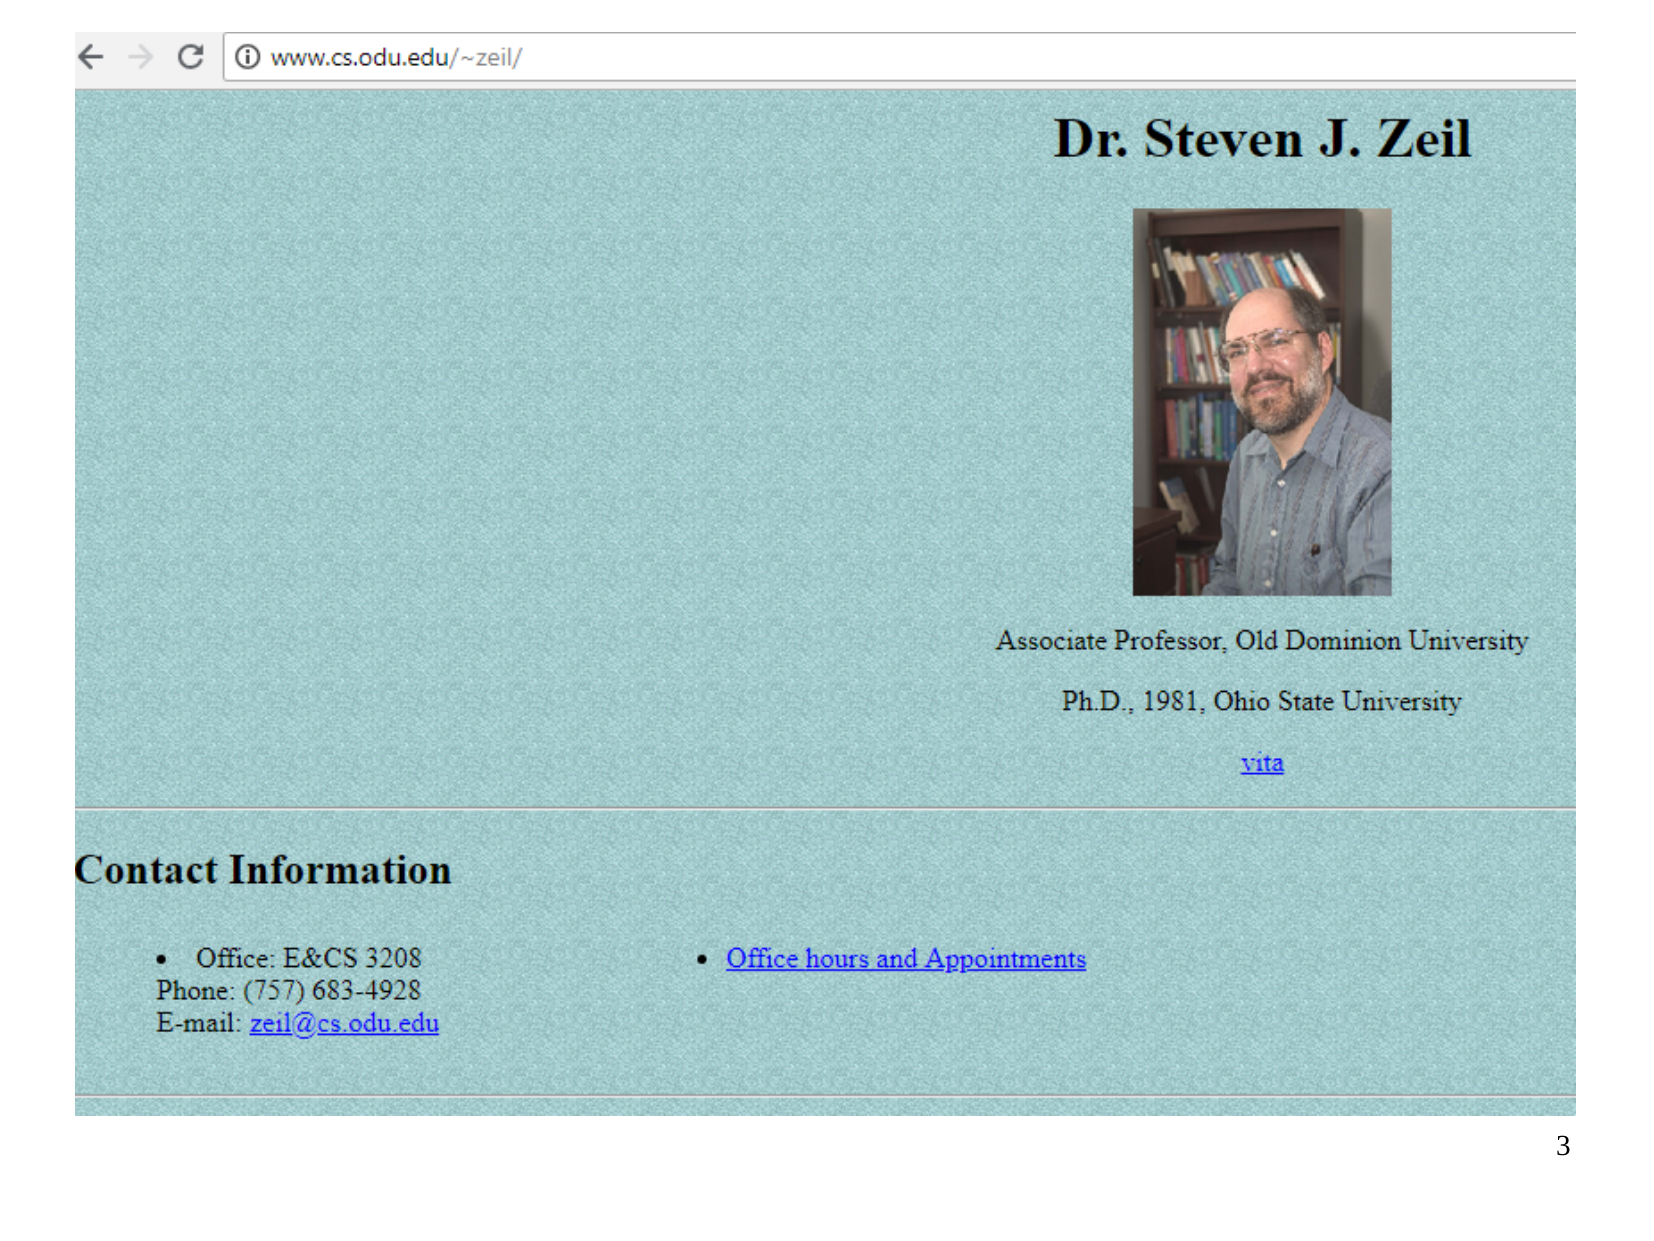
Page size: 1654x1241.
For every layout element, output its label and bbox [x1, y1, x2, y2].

picture [75, 32, 1576, 1116]
